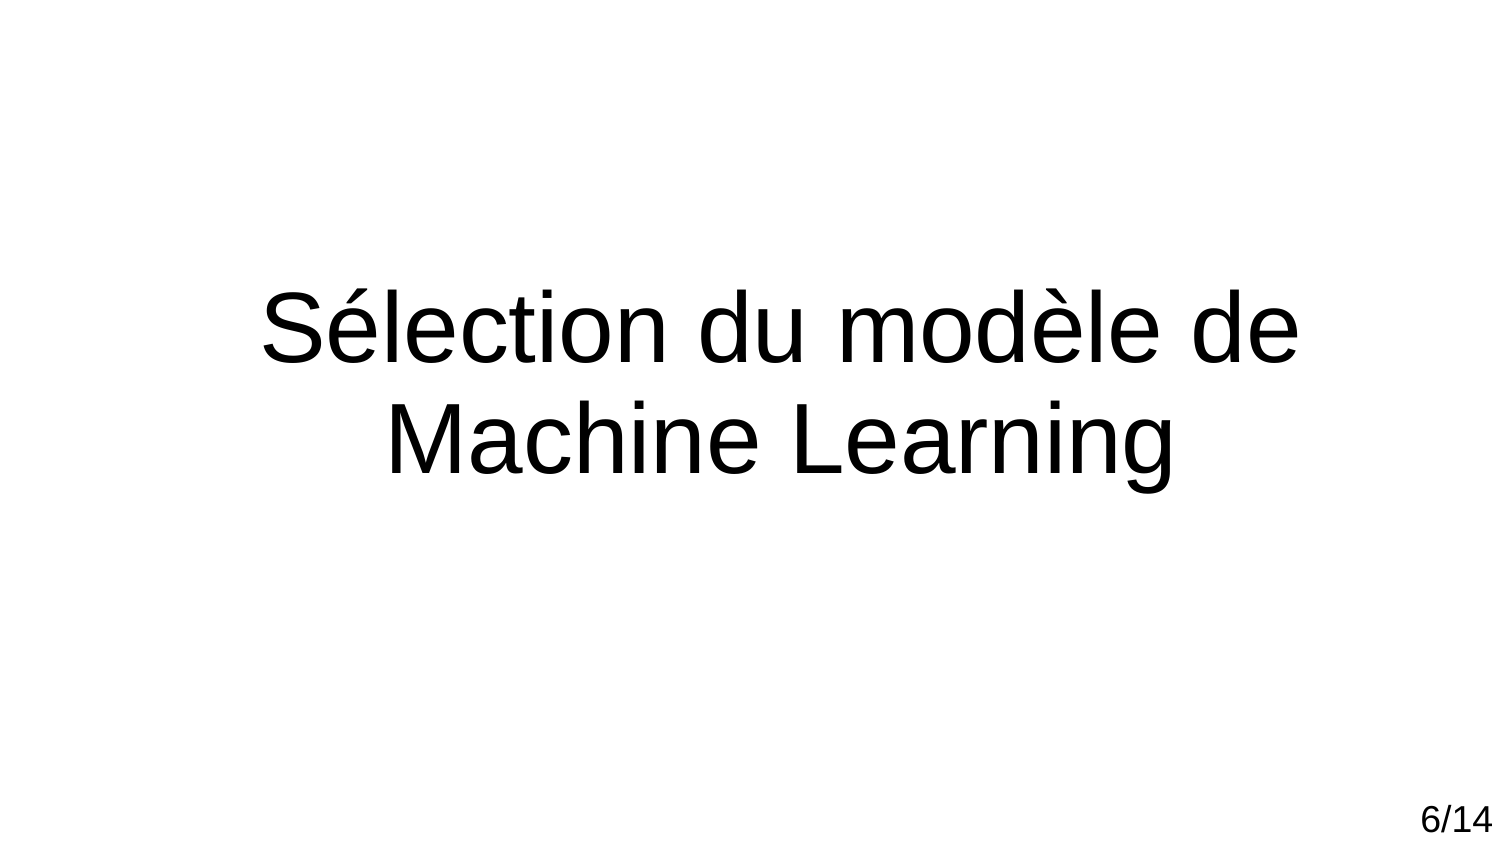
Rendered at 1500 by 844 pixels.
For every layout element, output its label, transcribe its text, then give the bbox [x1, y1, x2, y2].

text_box 6/14 [1405, 791, 1500, 844]
list Sélection du modèle de Machine Learning [70, 271, 1421, 756]
